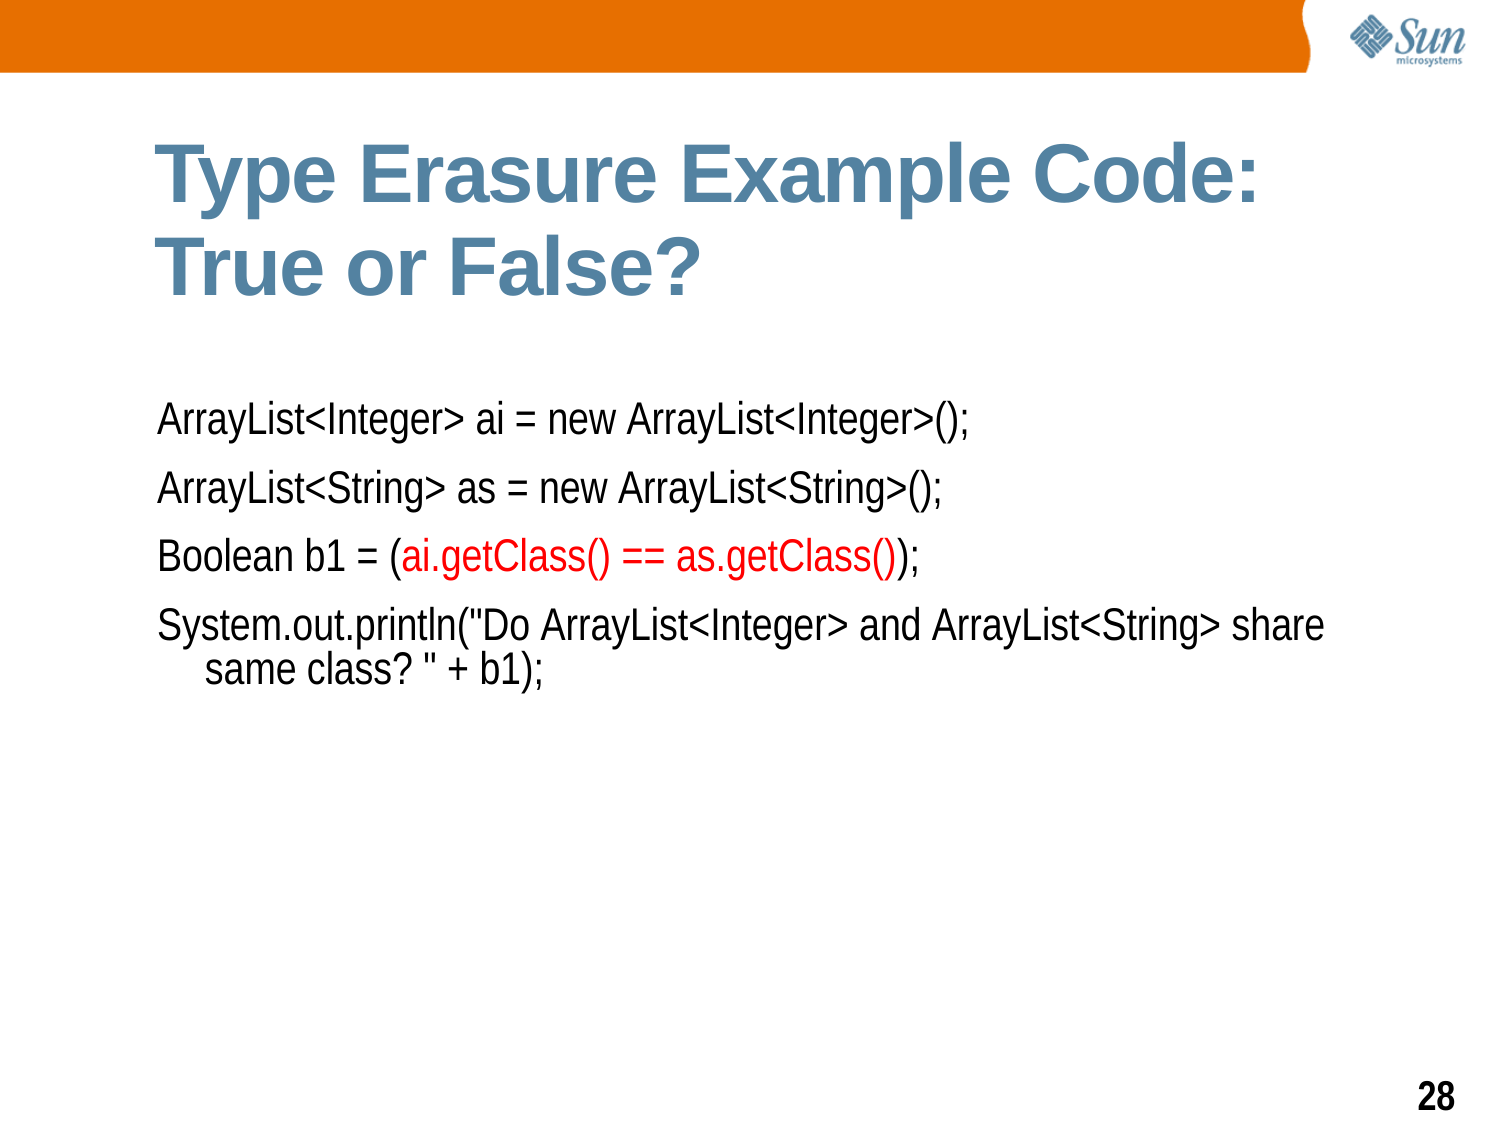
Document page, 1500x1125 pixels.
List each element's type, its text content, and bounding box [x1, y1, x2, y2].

picture [0, 0, 1500, 75]
title Type Erasure Example Code: True or False? [139, 118, 1441, 322]
list ArrayList<Integer> ai = new ArrayList<Integer>(); ArrayList<String> as = new ArrayList<String>(); Boolean b1 = (ai.getClass() == as.getClass()); System.out.println("Do ArrayList<Integer> and ArrayList<String> share same class? " + b1); [122, 391, 1393, 1082]
